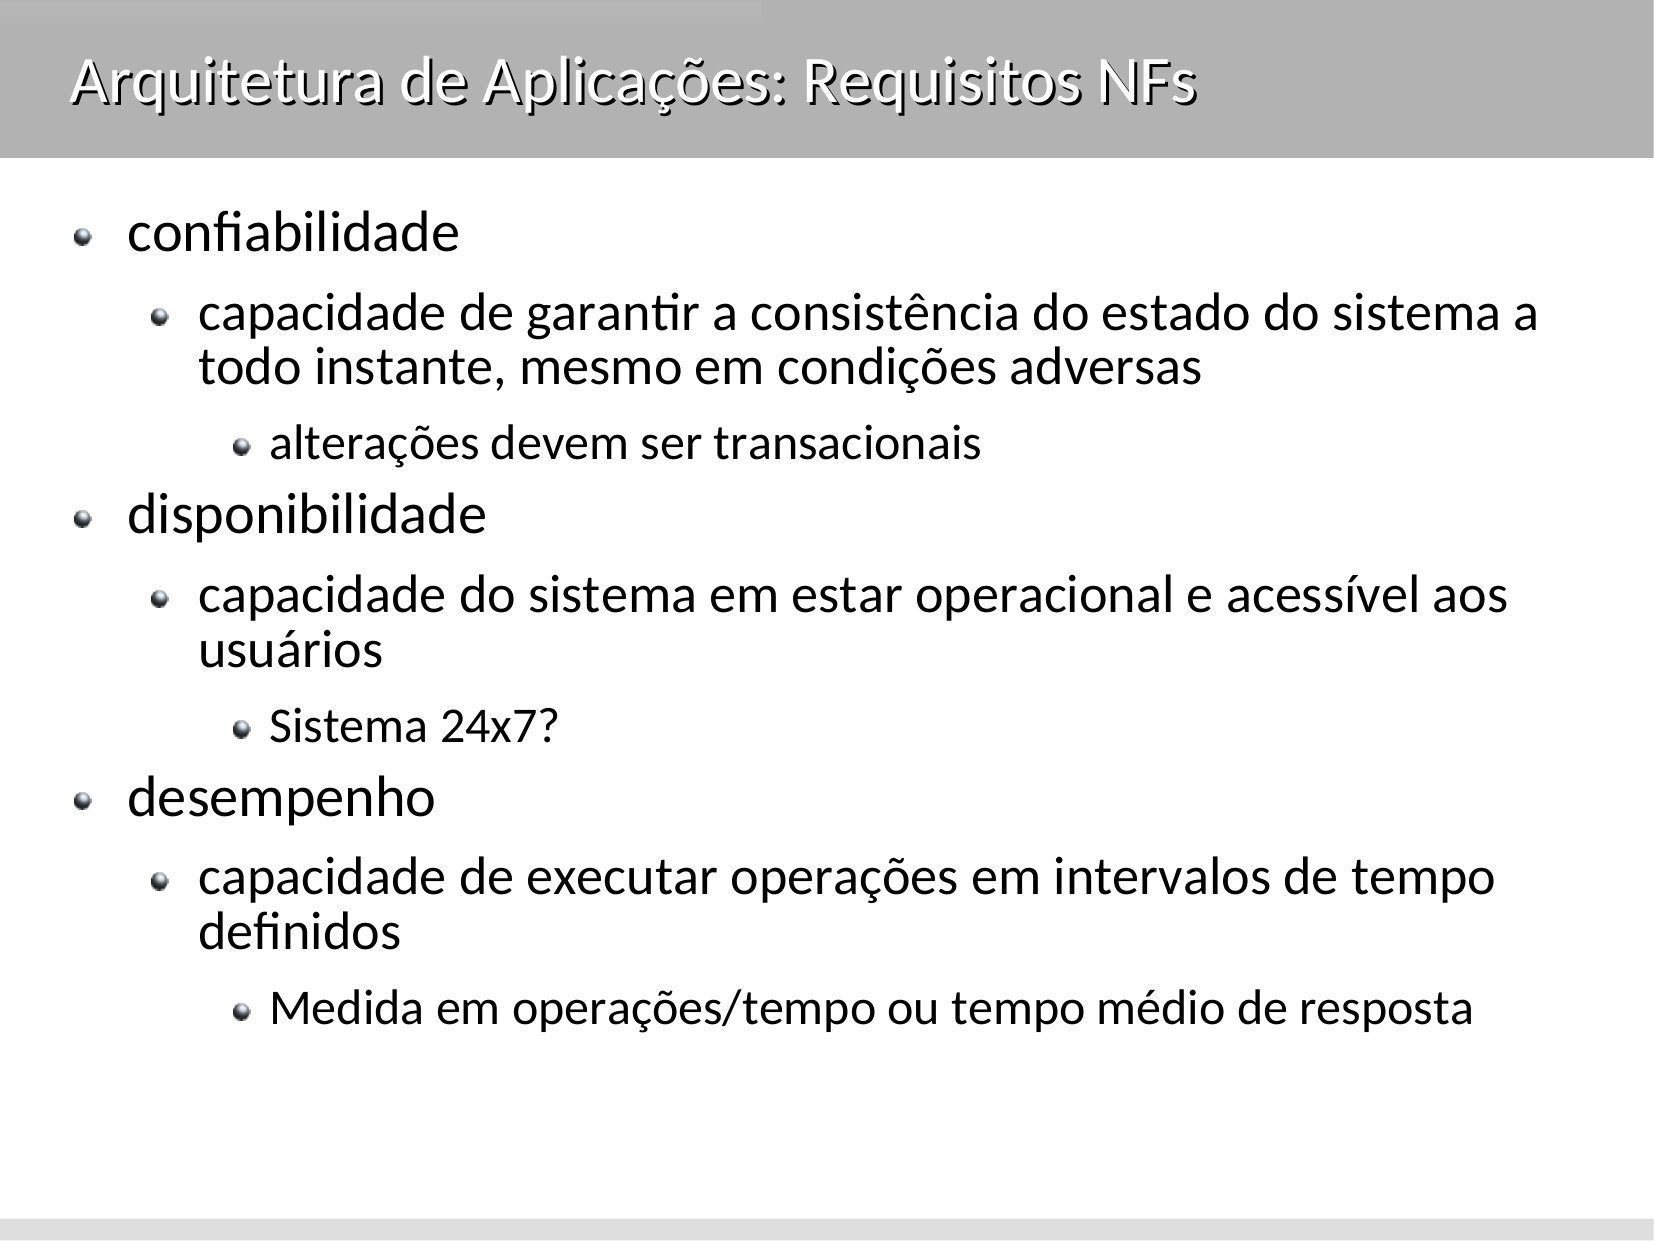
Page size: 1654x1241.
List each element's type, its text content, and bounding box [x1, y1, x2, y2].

title Arquitetura de Aplicações: Requisitos NFs [70, 11, 1536, 160]
list confiabilidade capacidade de garantir a consistência do estado do sistema a todo instante, mesmo em condições adversas alterações devem ser transacionais disponibilidade capacidade do sistema em estar operacional e acessível aos usuários Sistema 24x7? desempenho capacidade de executar operações em intervalos de tempo definidos Medida em operações/tempo ou tempo médio de resposta [56, 207, 1595, 1181]
